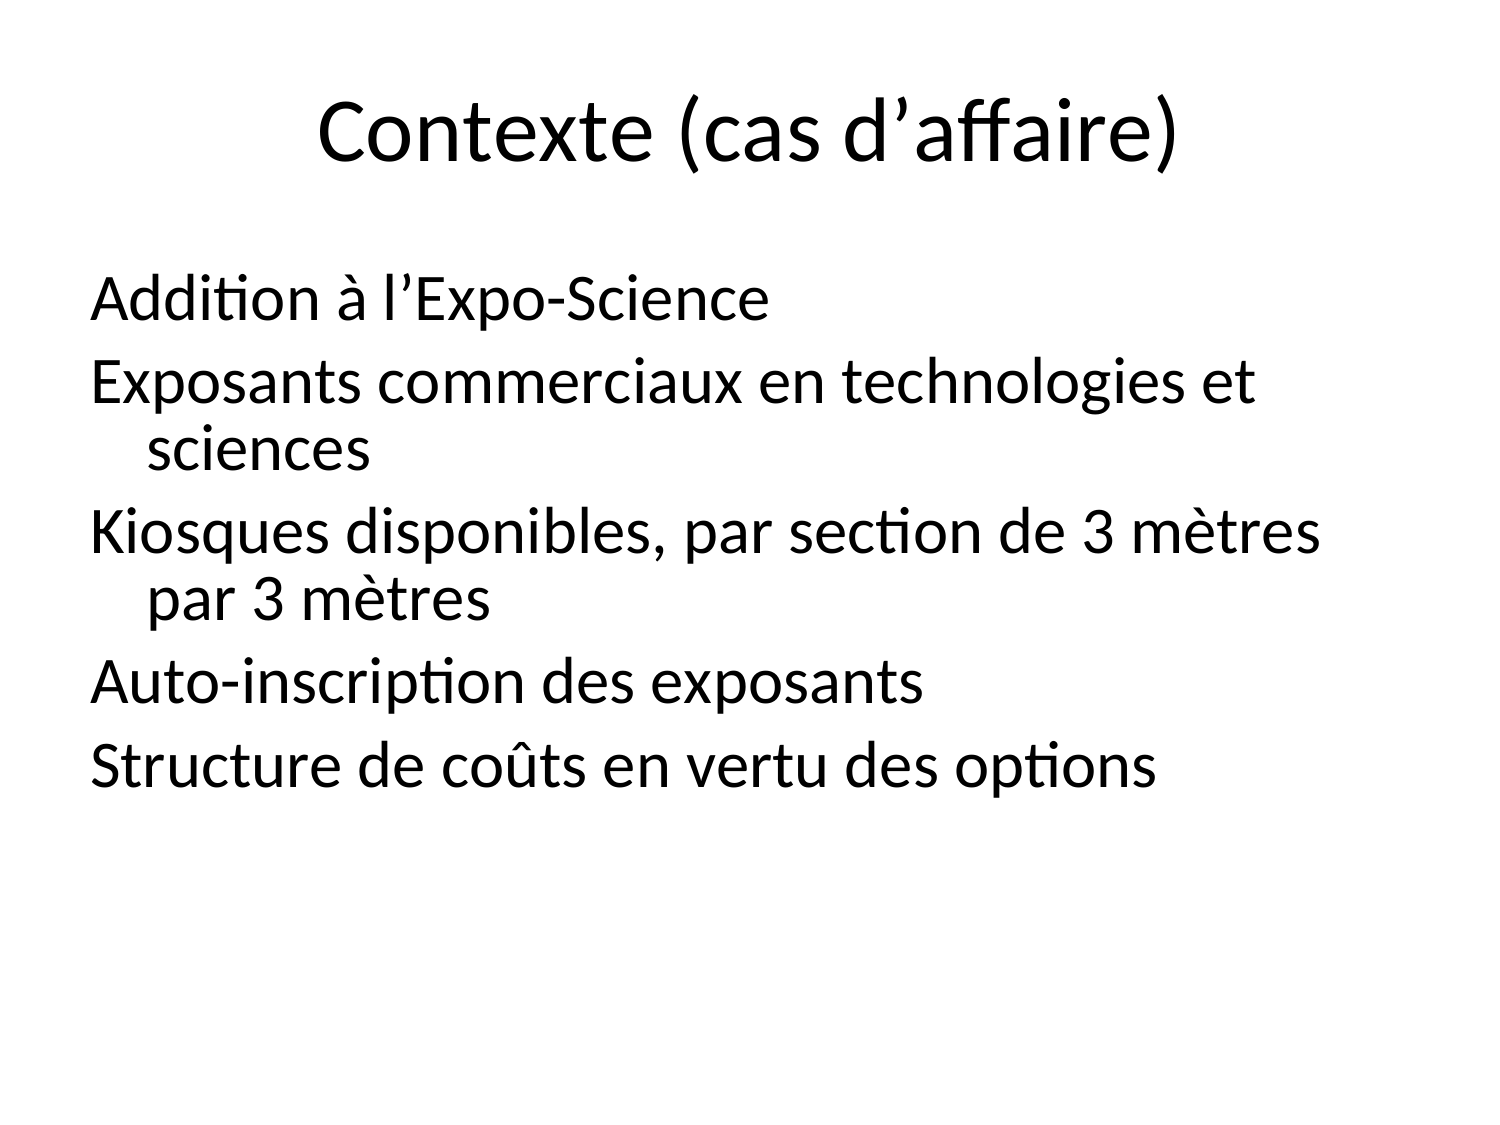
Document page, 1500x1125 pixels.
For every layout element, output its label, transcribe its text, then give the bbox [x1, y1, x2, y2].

list Addition à l’Expo-Science Exposants commerciaux en technologies et sciences Kiosques disponibles, par section de 3 mètres par 3 mètres Auto-inscription des exposants Structure de coûts en vertu des options [75, 262, 1426, 1006]
title Contexte (cas d’affaire) [75, 45, 1426, 233]
